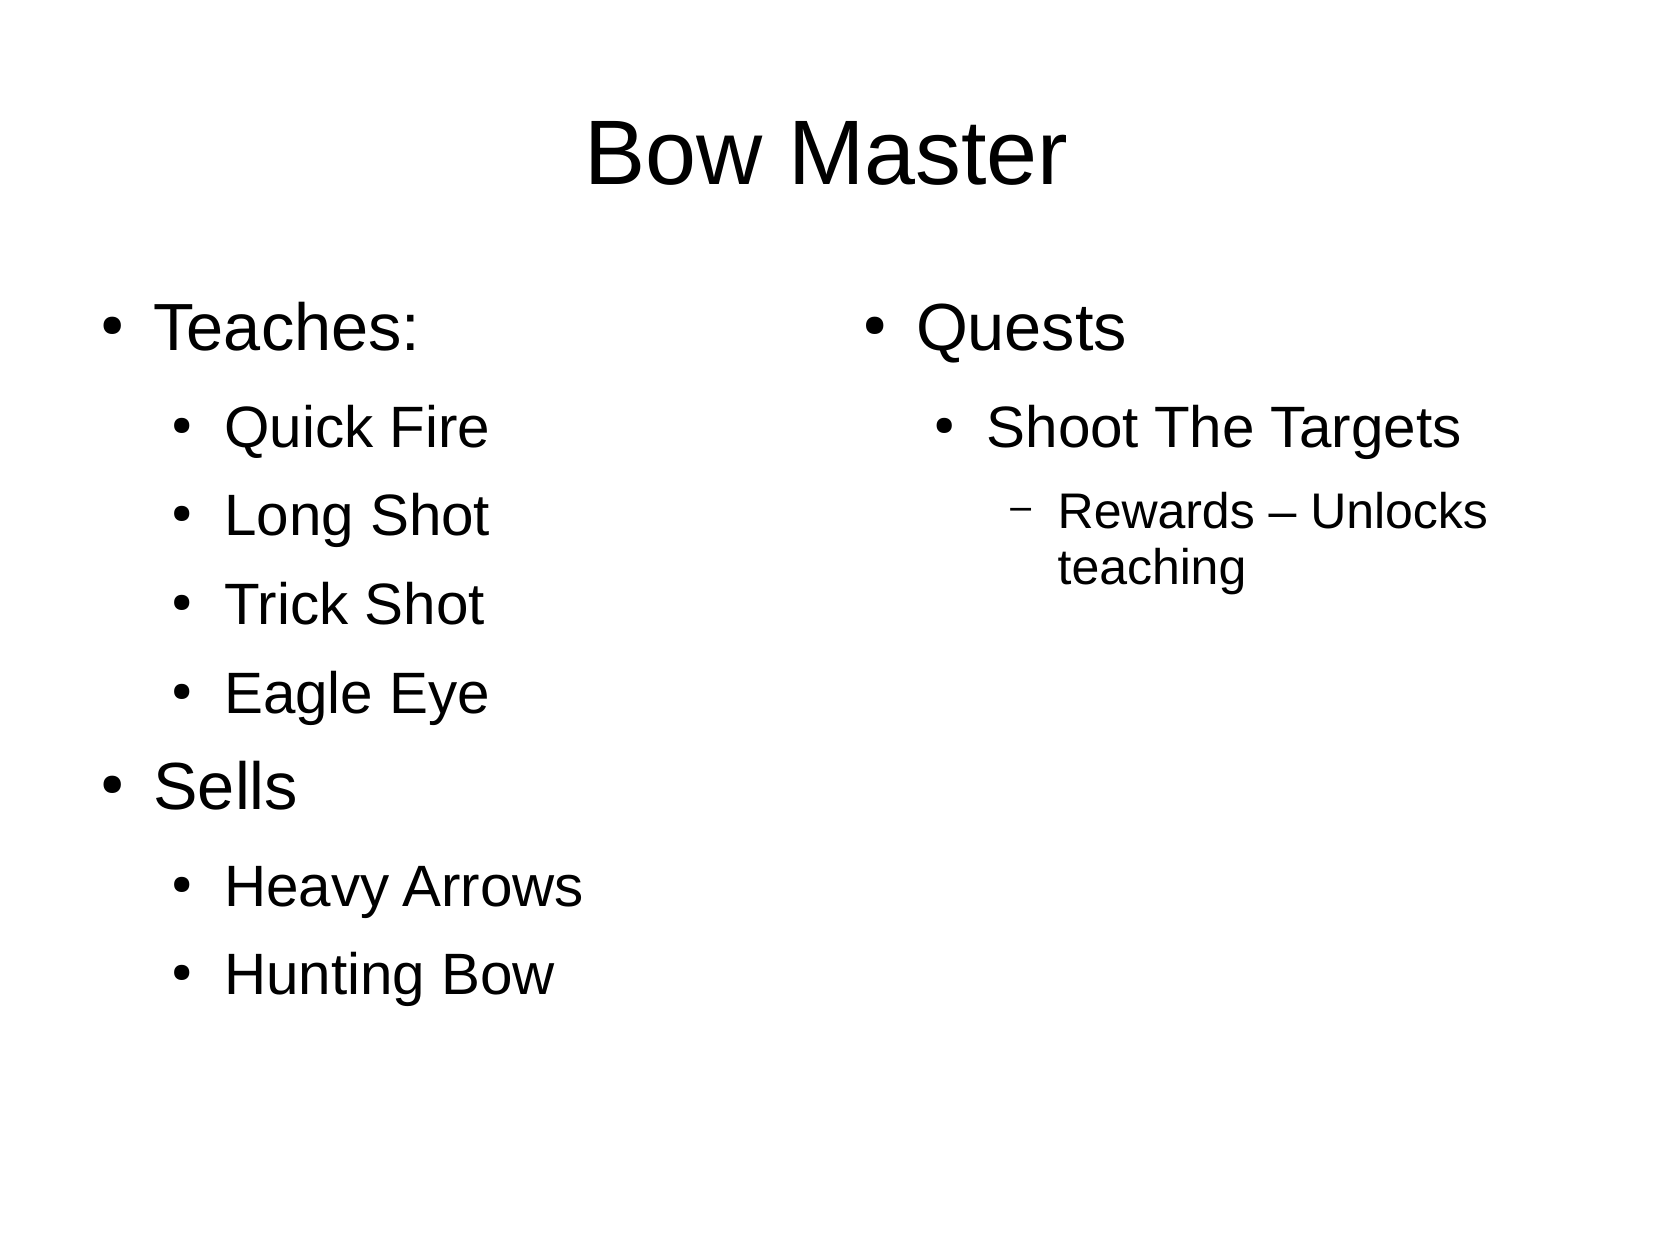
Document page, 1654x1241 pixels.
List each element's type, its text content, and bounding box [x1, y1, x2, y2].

list Teaches: Quick Fire Long Shot Trick Shot Eagle Eye Sells Heavy Arrows Hunting Bow [82, 290, 809, 1109]
list Quests Shoot The Targets Rewards – Unlocks teaching [845, 290, 1572, 1109]
title Bow Master [82, 56, 1571, 250]
